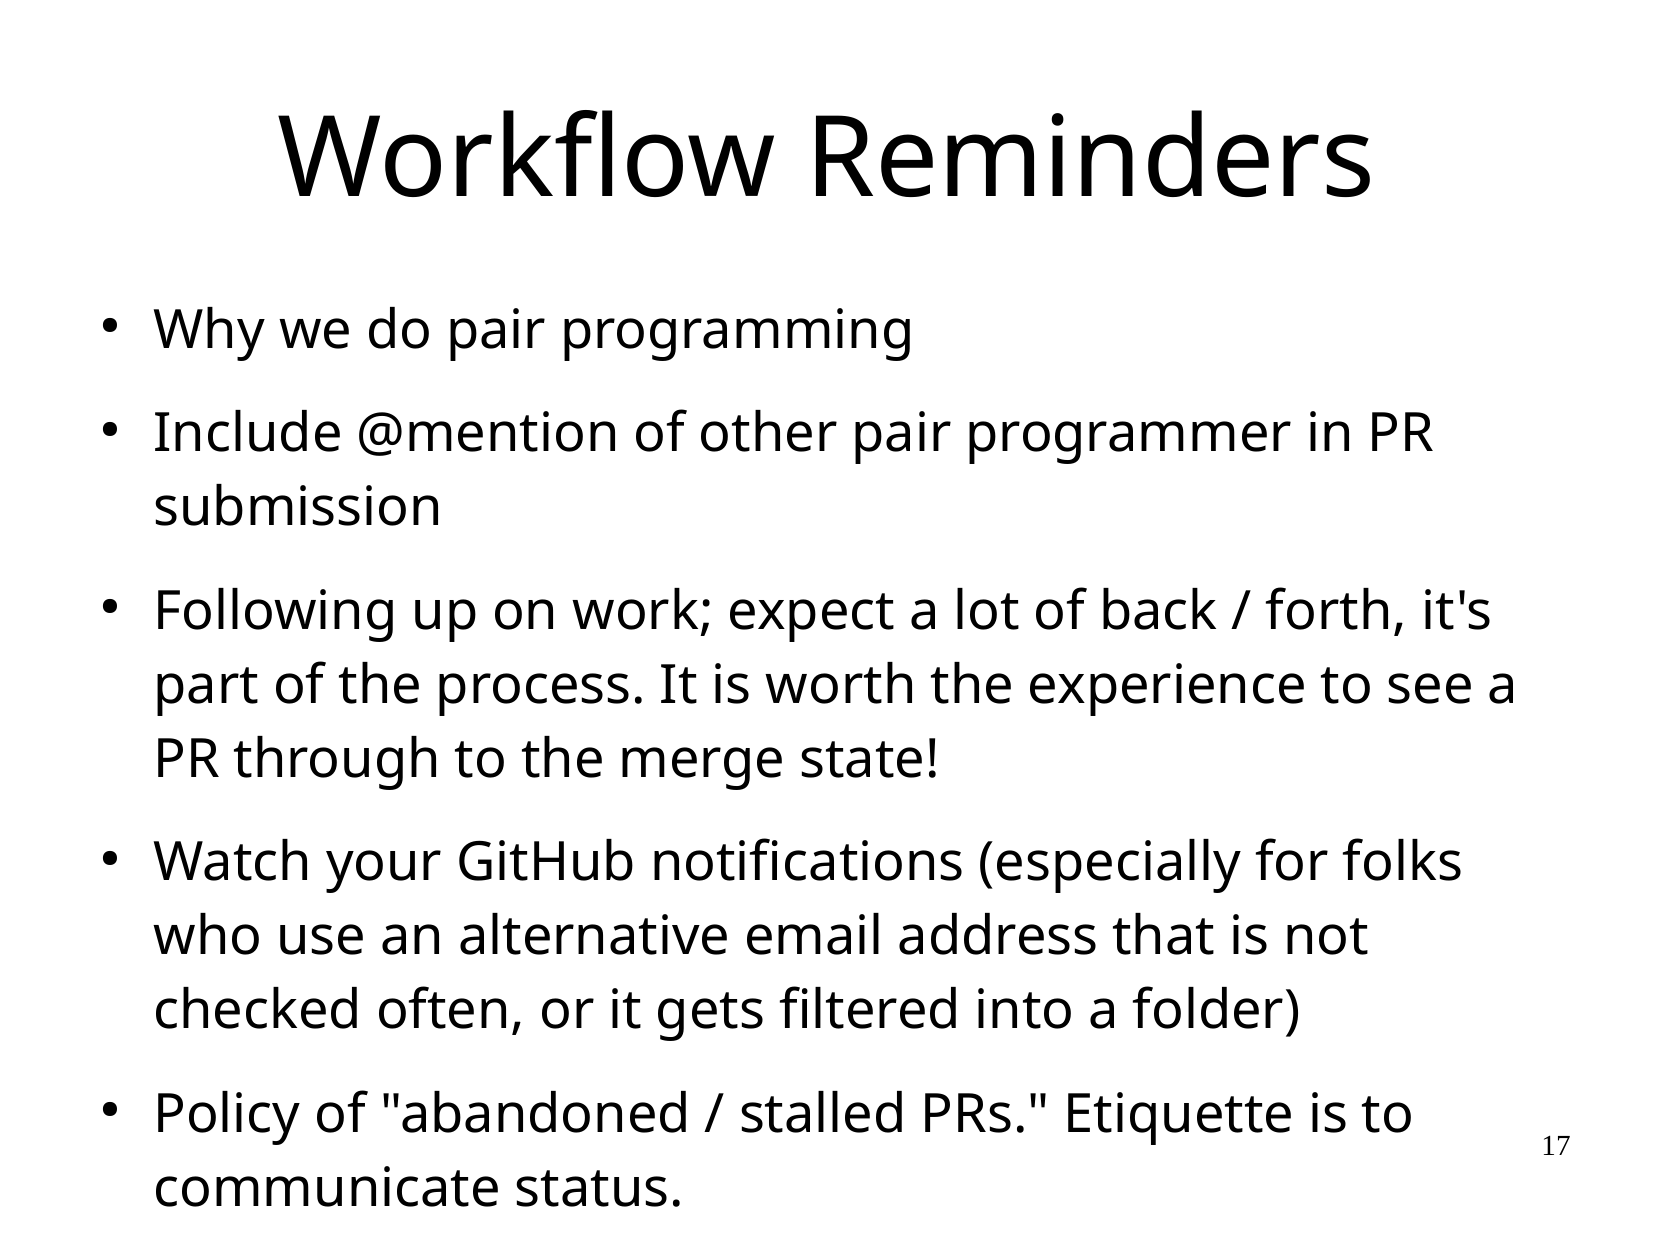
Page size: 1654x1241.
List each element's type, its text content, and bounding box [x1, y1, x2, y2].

title Workflow Reminders [82, 49, 1571, 257]
list Why we do pair programming Include @mention of other pair programmer in PR submission Following up on work; expect a lot of back / forth, it's part of the process. It is worth the experience to see a PR through to the merge state! Watch your GitHub notifications (especially for folks who use an alternative email address that is not checked often, or it gets filtered into a folder) Policy of "abandoned / stalled PRs." Etiquette is to communicate status. [82, 290, 1571, 1010]
